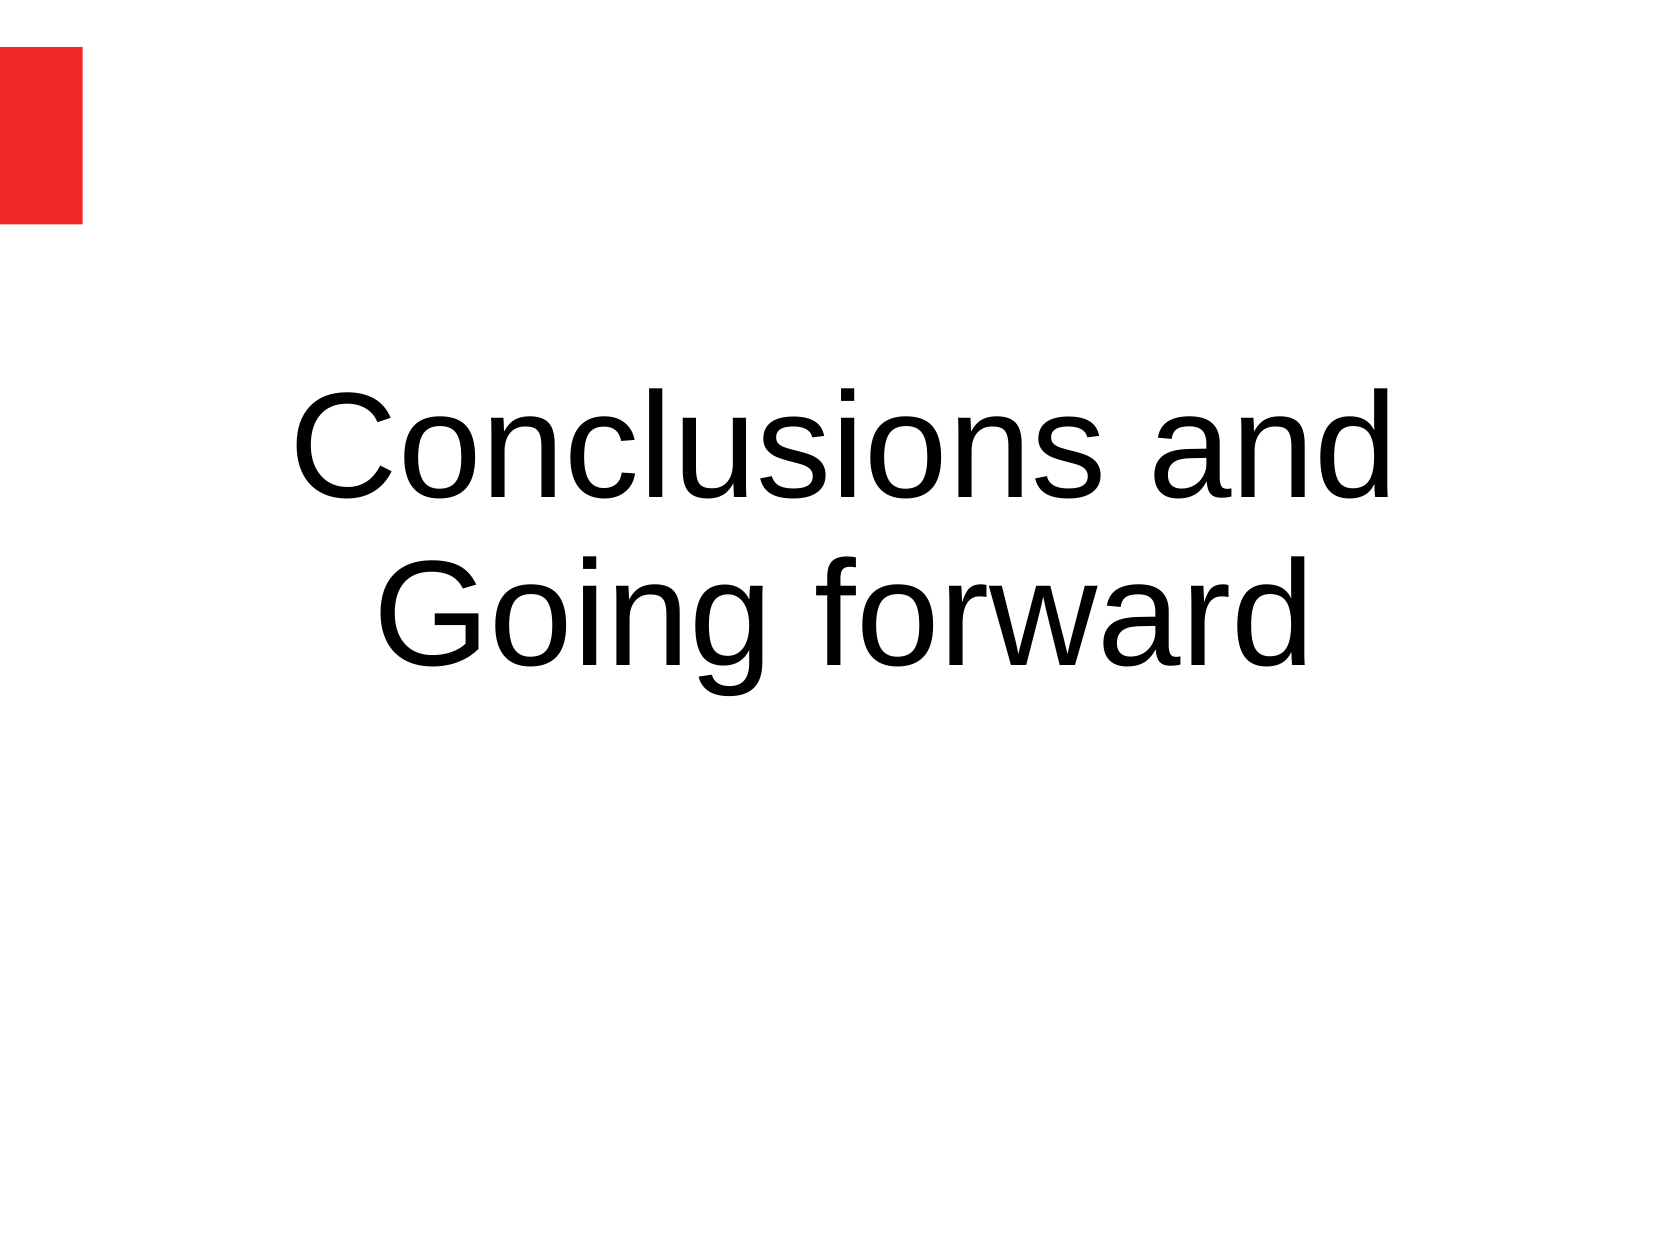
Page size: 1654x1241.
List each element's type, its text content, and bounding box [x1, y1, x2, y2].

subtitle Conclusions and Going forward [118, 49, 1571, 1010]
